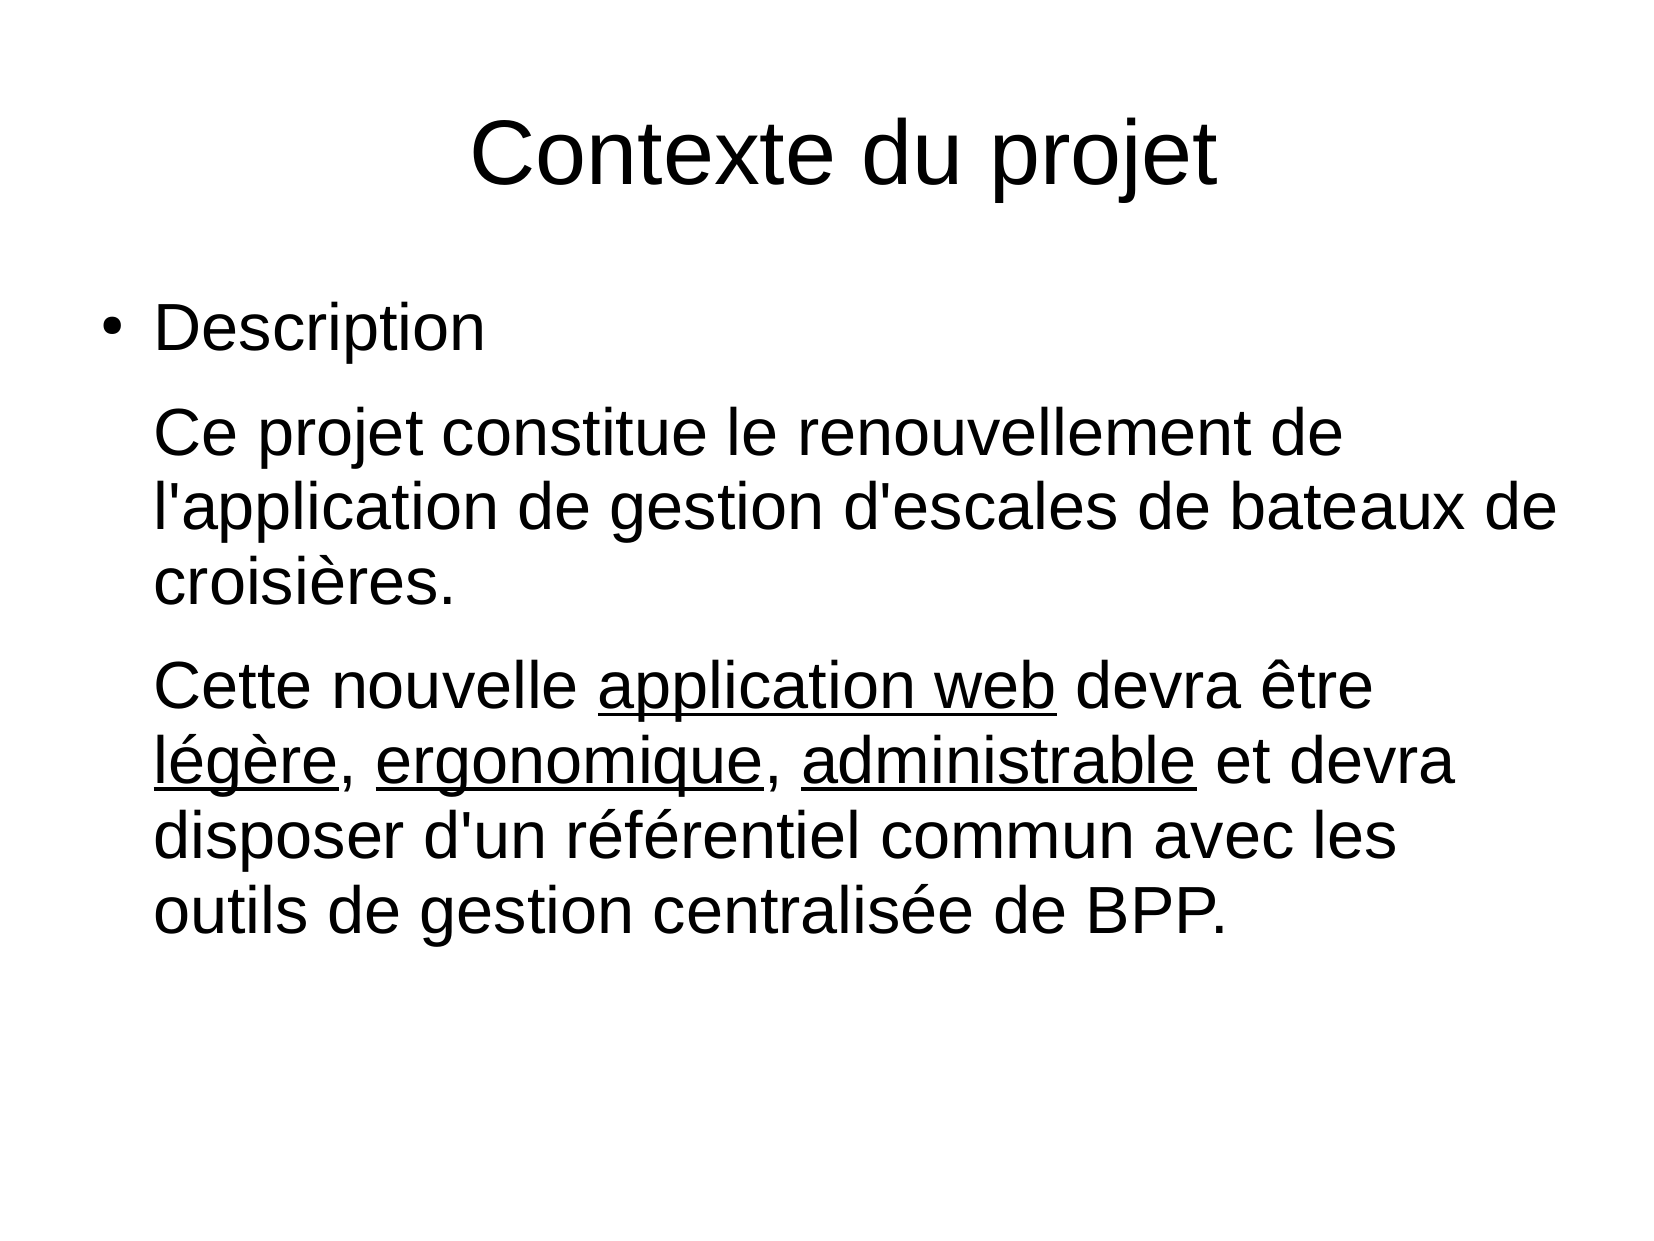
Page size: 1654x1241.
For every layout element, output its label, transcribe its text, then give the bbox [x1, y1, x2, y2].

title Contexte du projet [82, 49, 1571, 257]
list Description Ce projet constitue le renouvellement de l'application de gestion d'escales de bateaux de croisières. Cette nouvelle application web devra être légère, ergonomique, administrable et devra disposer d'un référentiel commun avec les outils de gestion centralisée de BPP. [82, 290, 1571, 1010]
